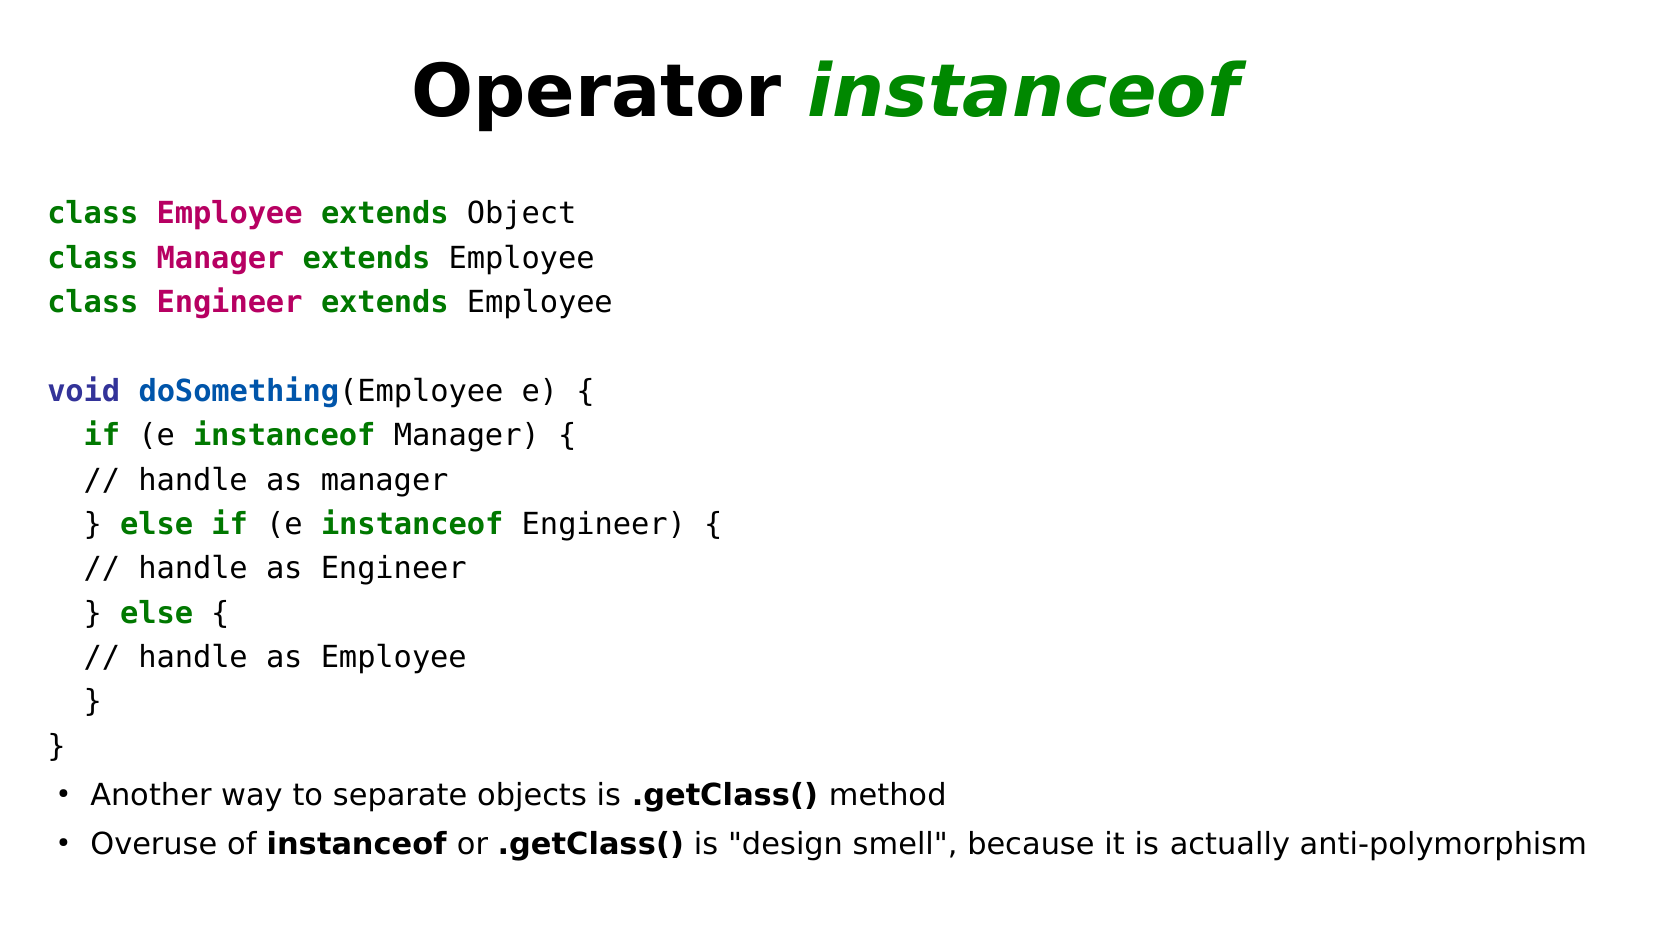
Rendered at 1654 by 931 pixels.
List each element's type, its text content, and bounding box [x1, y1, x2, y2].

title Operator instanceof [81, 37, 1570, 147]
list class Employee extends Object class Manager extends Employee class Engineer extends Employee void doSomething(Employee e) { if (e instanceof Manager) { // handle as manager } else if (e instanceof Engineer) { // handle as Engineer } else { // handle as Employee } } Another way to separate objects is .getClass() method Overuse of instanceof or .getClass() is "design smell", because it is actually anti-polymorphism [47, 186, 1607, 886]
